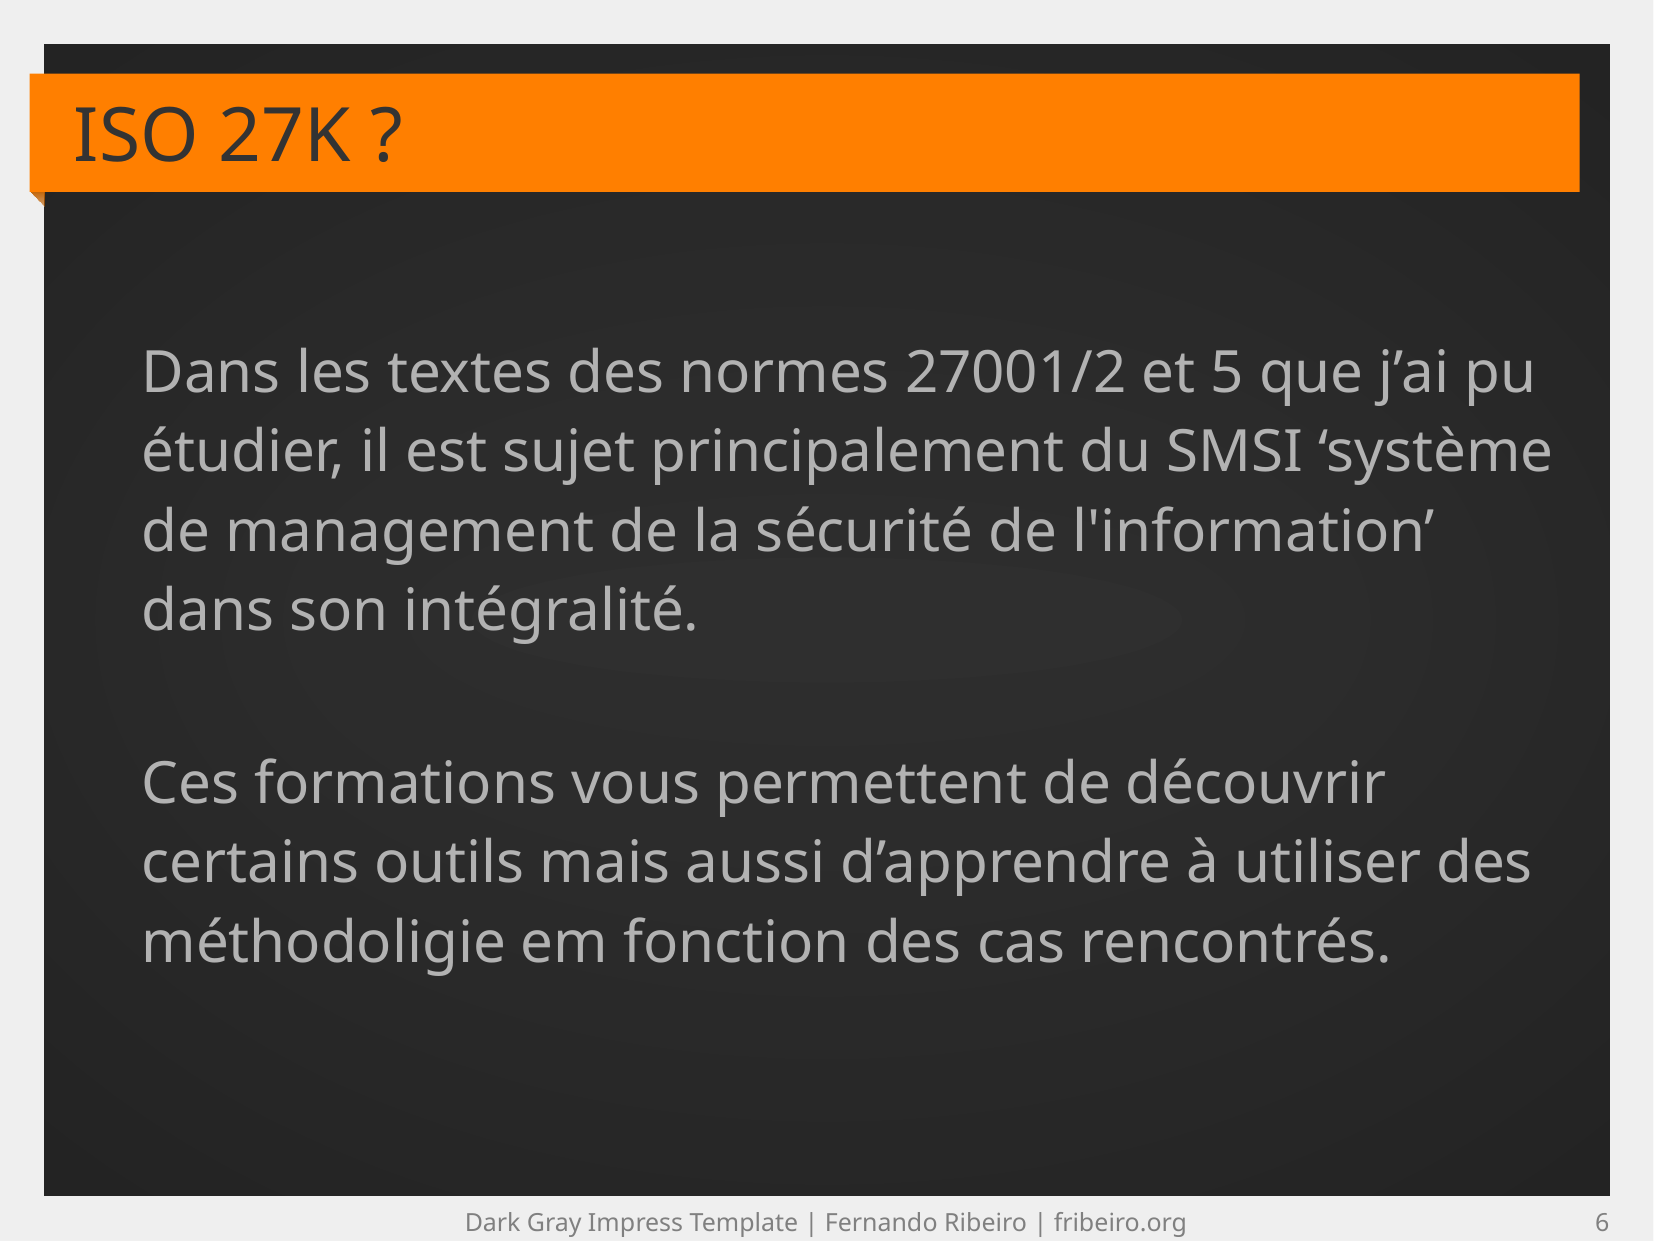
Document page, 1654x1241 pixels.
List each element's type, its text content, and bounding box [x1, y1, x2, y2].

title ISO 27K ? [73, 73, 1565, 192]
list Dans les textes des normes 27001/2 et 5 que j’ai pu étudier, il est sujet principalement du SMSI ‘système de management de la sécurité de l'information’ dans son intégralité. Ces formations vous permettent de découvrir certains outils mais aussi d’apprendre à utiliser des méthodoligie em fonction des cas rencontrés. [73, 236, 1580, 1167]
